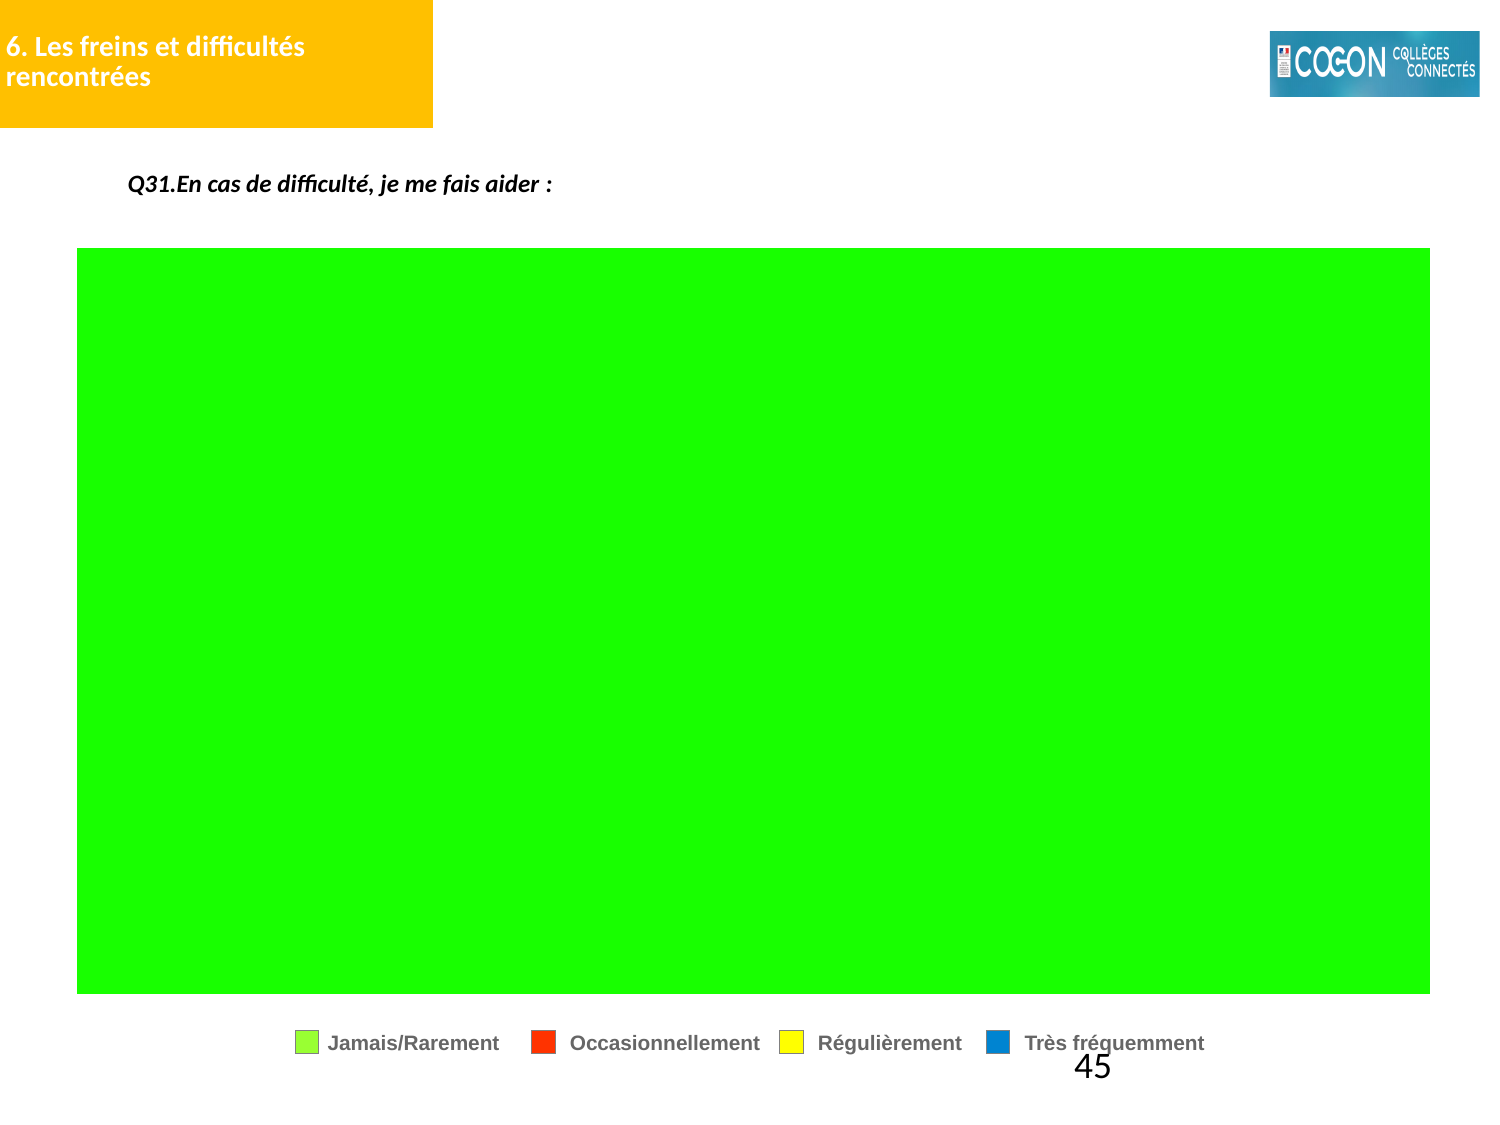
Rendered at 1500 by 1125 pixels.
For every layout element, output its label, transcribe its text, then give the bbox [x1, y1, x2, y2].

text_box Jamais/Rarement [312, 1024, 532, 1064]
text_box Q31.En cas de difficulté, je me fais aider : [112, 166, 1407, 221]
text_box [532, 1030, 555, 1054]
picture [1269, 31, 1480, 97]
text_box Très fréquemment [1009, 1024, 1223, 1064]
text_box [792, 1030, 803, 1054]
text_box <numéro> [1059, 1042, 1397, 1103]
text_box Régulièrement [803, 1024, 981, 1064]
text_box 6. Les freins et difficultés rencontrées [0, 0, 433, 128]
text_box [295, 1030, 312, 1054]
text_box [986, 1030, 1009, 1054]
picture [77, 248, 1430, 994]
text_box Occasionnellement [555, 1024, 792, 1064]
